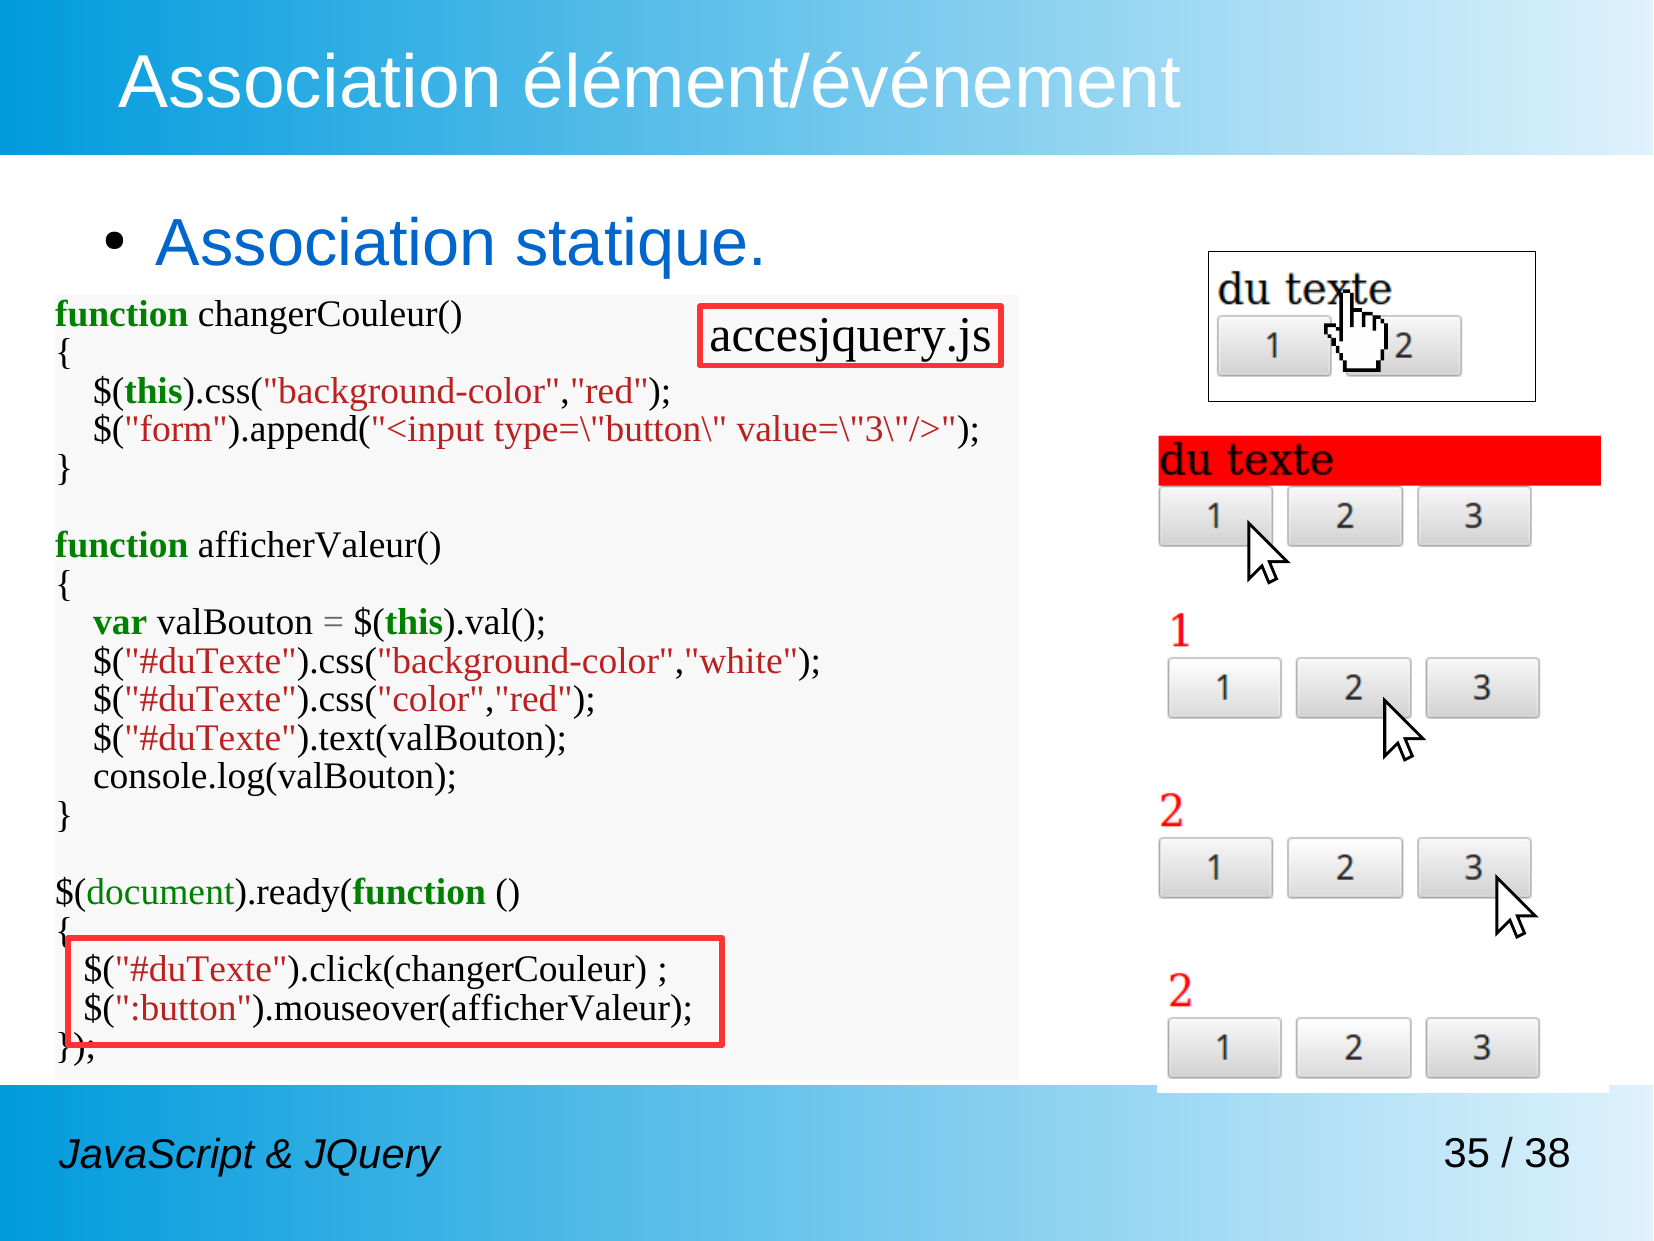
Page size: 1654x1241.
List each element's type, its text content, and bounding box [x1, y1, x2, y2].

picture [1157, 593, 1609, 762]
list Association statique. [85, 204, 1190, 297]
title Association élément/événement [47, 28, 1536, 134]
picture [1157, 953, 1609, 1093]
picture [1148, 773, 1601, 939]
picture [1208, 251, 1536, 402]
text_box function changerCouleur() { $(this).css("background-color","red"); $("form").append("<input type=\"button\" value=\"3\"/>"); } function afficherValeur() { var valBouton = $(this).val(); $("#duTexte").css("background-color","white"); $("#duTexte").css("color","red"); $("#duTexte").text(valBouton); console.log(valBouton); } $(document).ready(function () { $("#duTexte").click(changerCouleur) ; $(":button").mouseover(afficherValeur); }); [55, 295, 1020, 1080]
picture [1148, 422, 1601, 585]
text_box accesjquery.js [700, 306, 1002, 366]
